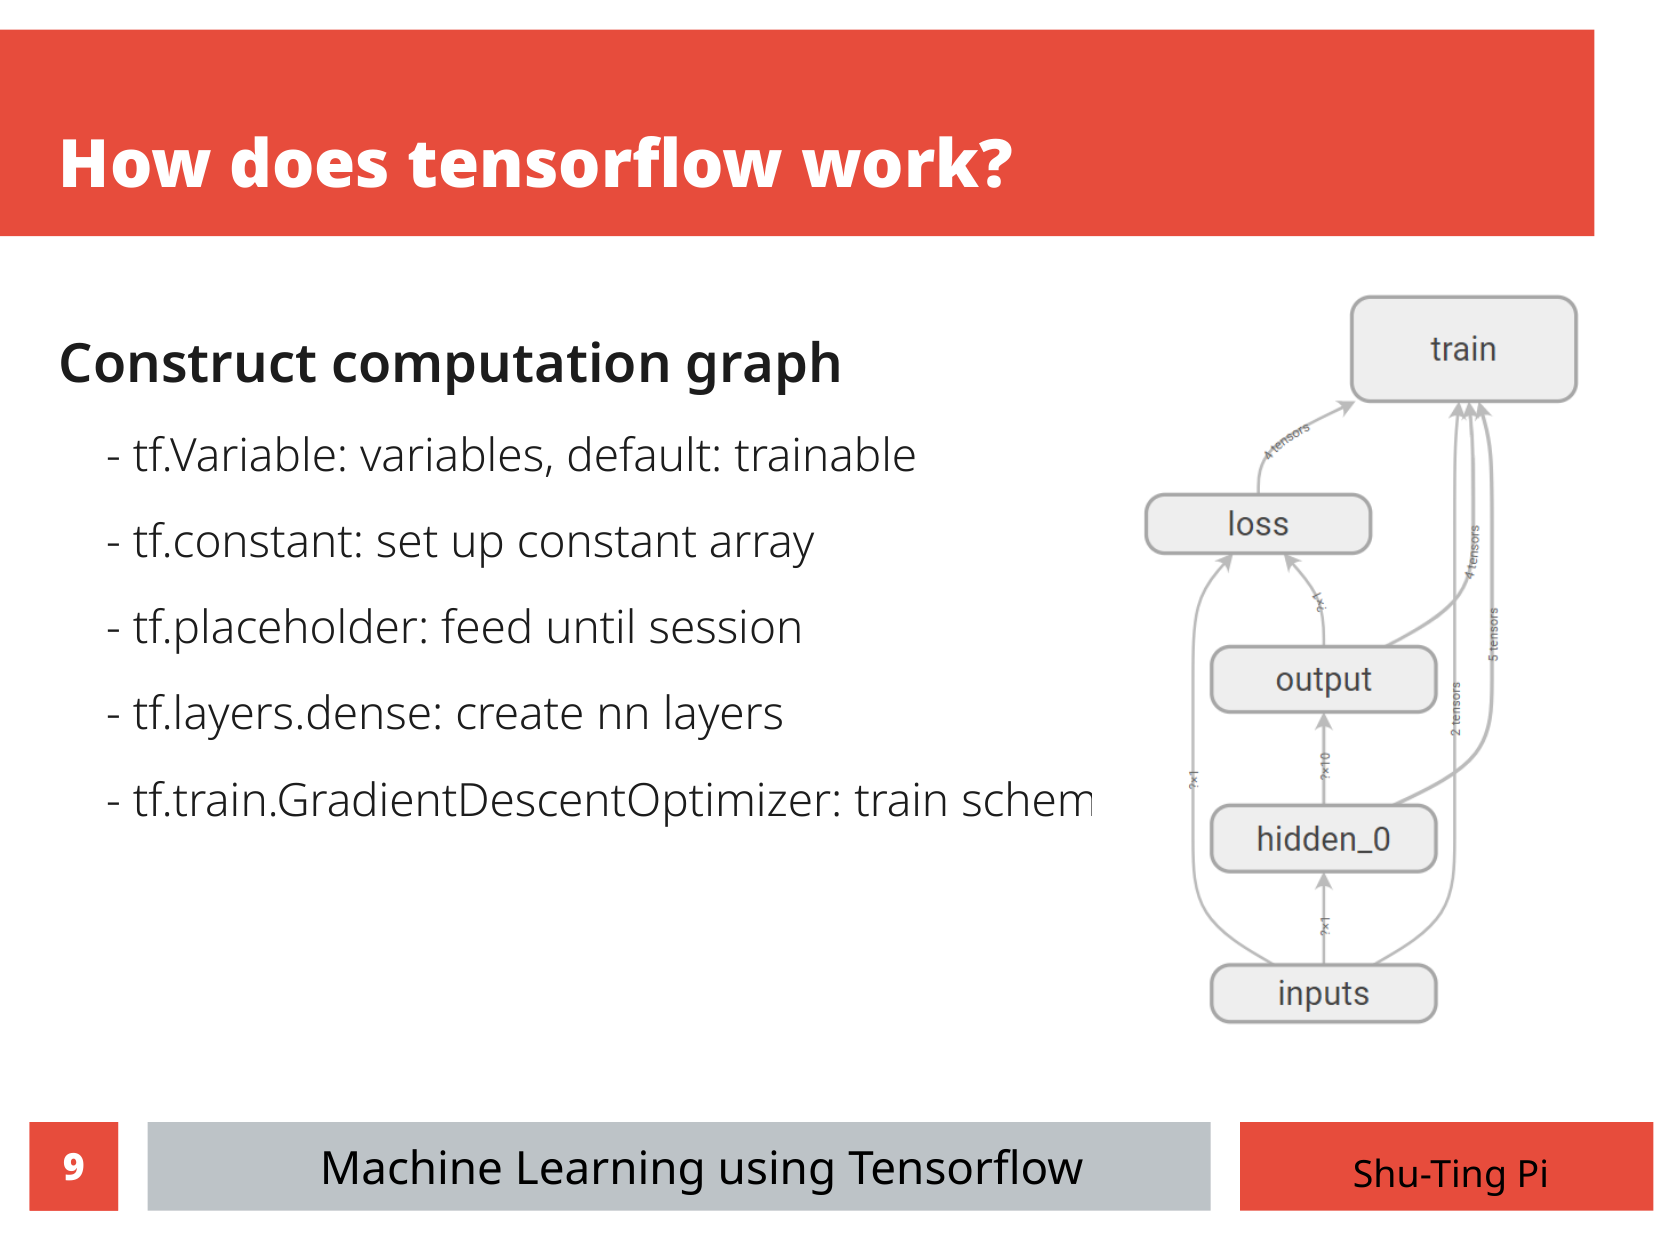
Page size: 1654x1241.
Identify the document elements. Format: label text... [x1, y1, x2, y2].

text_box Machine Learning using Tensorflow [305, 1128, 1191, 1241]
list Construct computation graph - tf.Variable: variables, default: trainable - tf.constant: set up constant array - tf.placeholder: feed until session - tf.layers.dense: create nn layers - tf.train.GradientDescentOptimizer: train scheme [59, 324, 1092, 1093]
title How does tensorflow work? [59, 59, 1595, 207]
picture [1092, 267, 1644, 1093]
text_box Shu-Ting Pi [1338, 1140, 1573, 1203]
